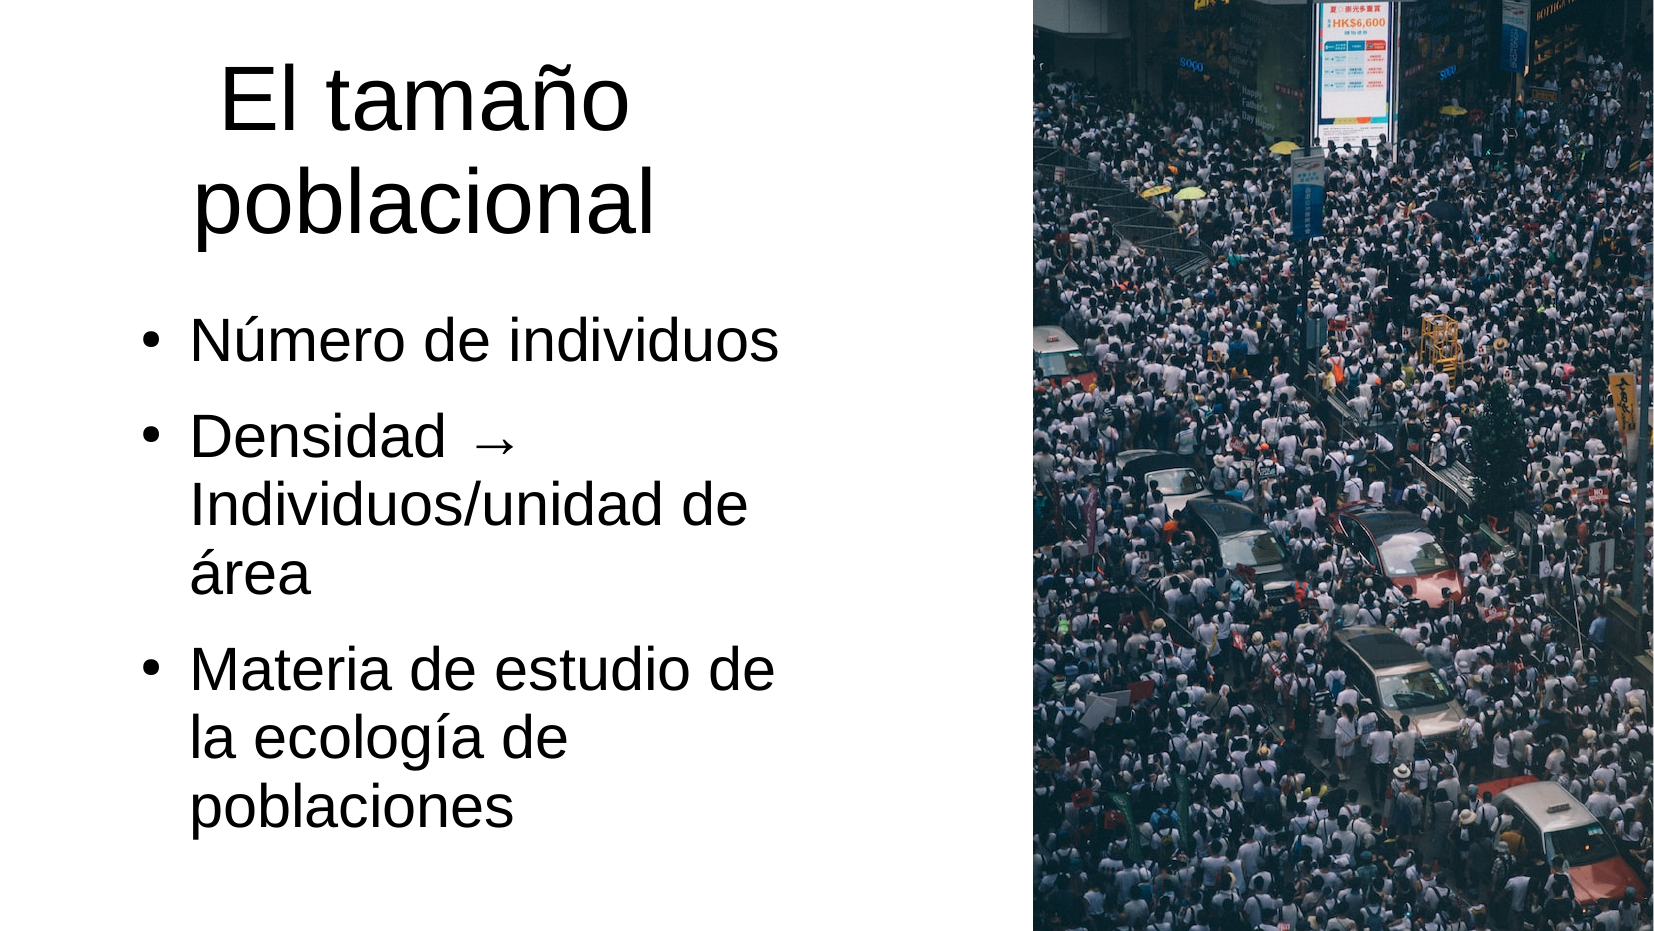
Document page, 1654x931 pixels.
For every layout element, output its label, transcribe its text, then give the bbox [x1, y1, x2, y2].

list Número de individuos Densidad → Individuos/unidad de área Materia de estudio de la ecología de poblaciones [124, 306, 839, 846]
picture [1033, 0, 1654, 931]
title El tamaño poblacional [82, 47, 768, 253]
